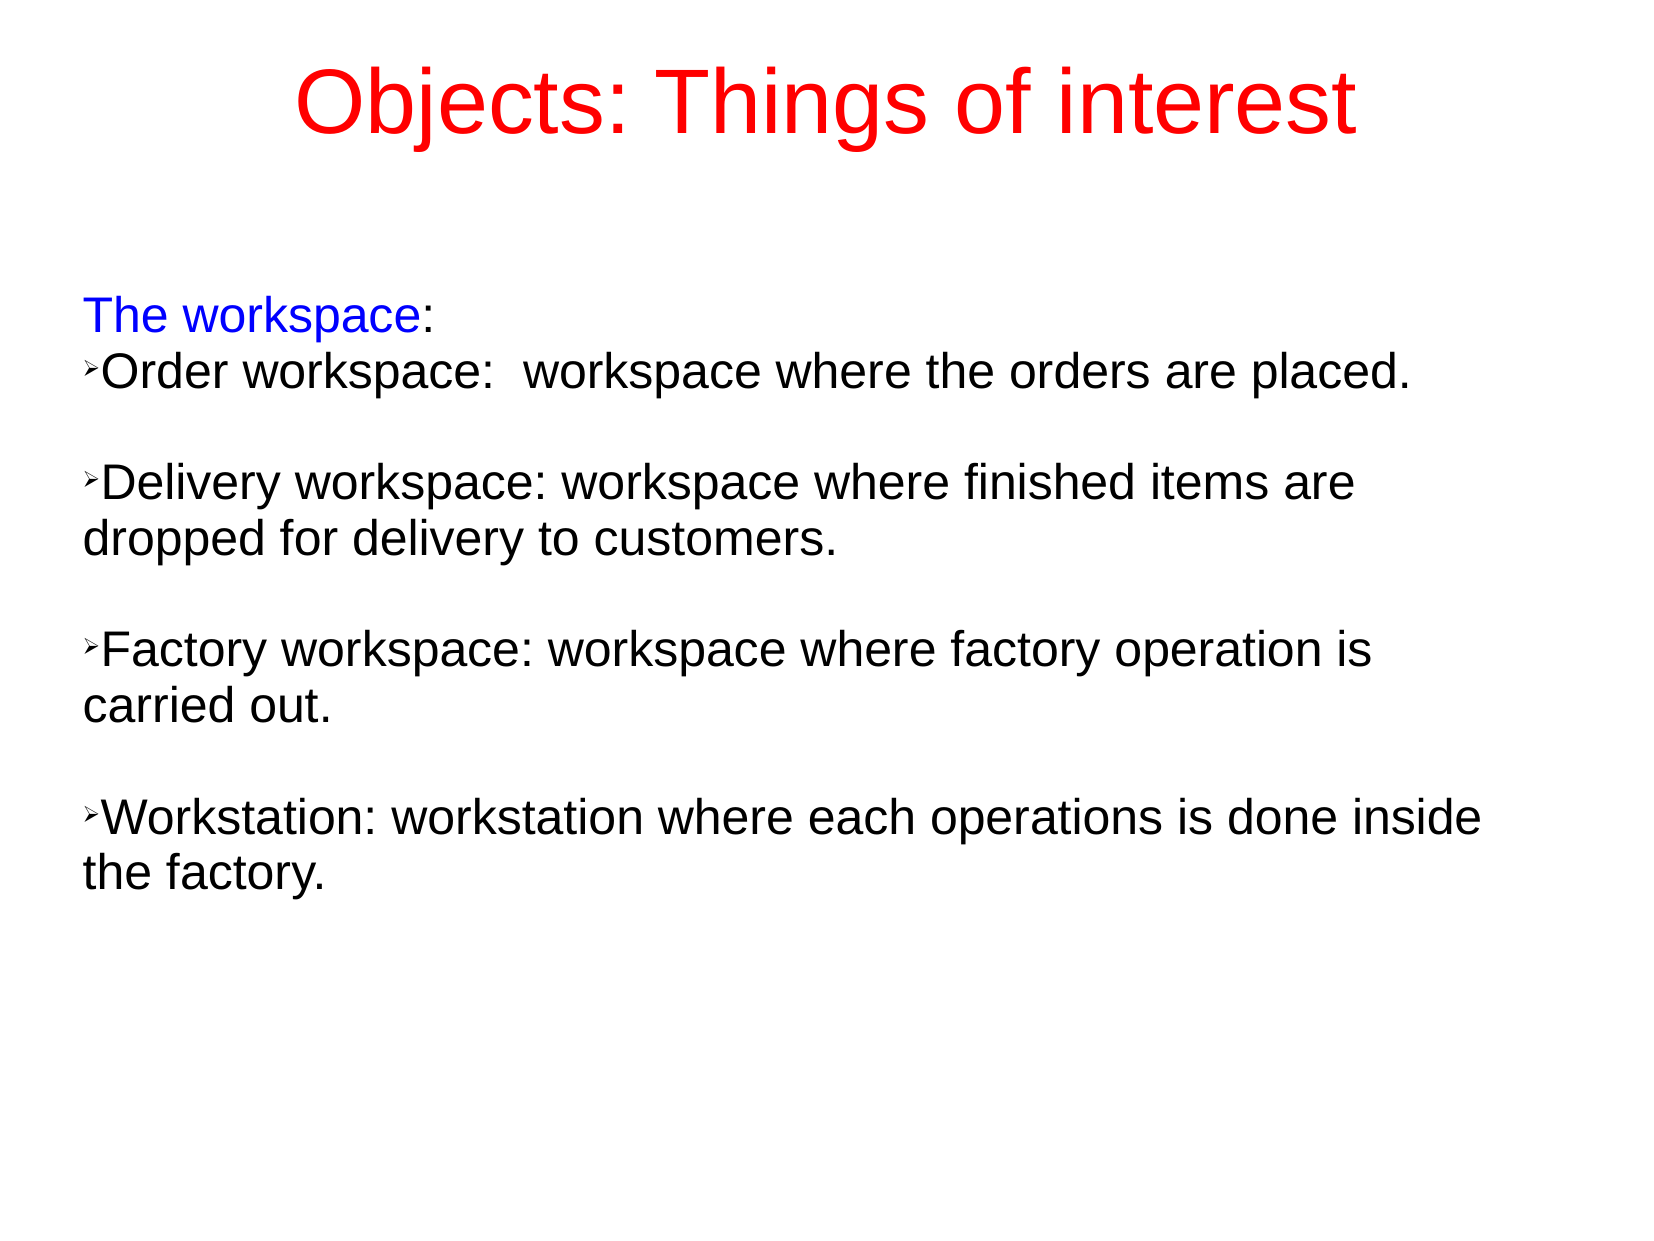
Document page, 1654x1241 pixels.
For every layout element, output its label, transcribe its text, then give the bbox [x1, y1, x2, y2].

title Objects: Things of interest [82, 49, 1571, 257]
subtitle The workspace: Order workspace: workspace where the orders are placed. Delivery workspace: workspace where finished items are dropped for delivery to customers. Factory workspace: workspace where factory operation is carried out. Workstation: workstation where each operations is done inside the factory. [82, 234, 1538, 954]
